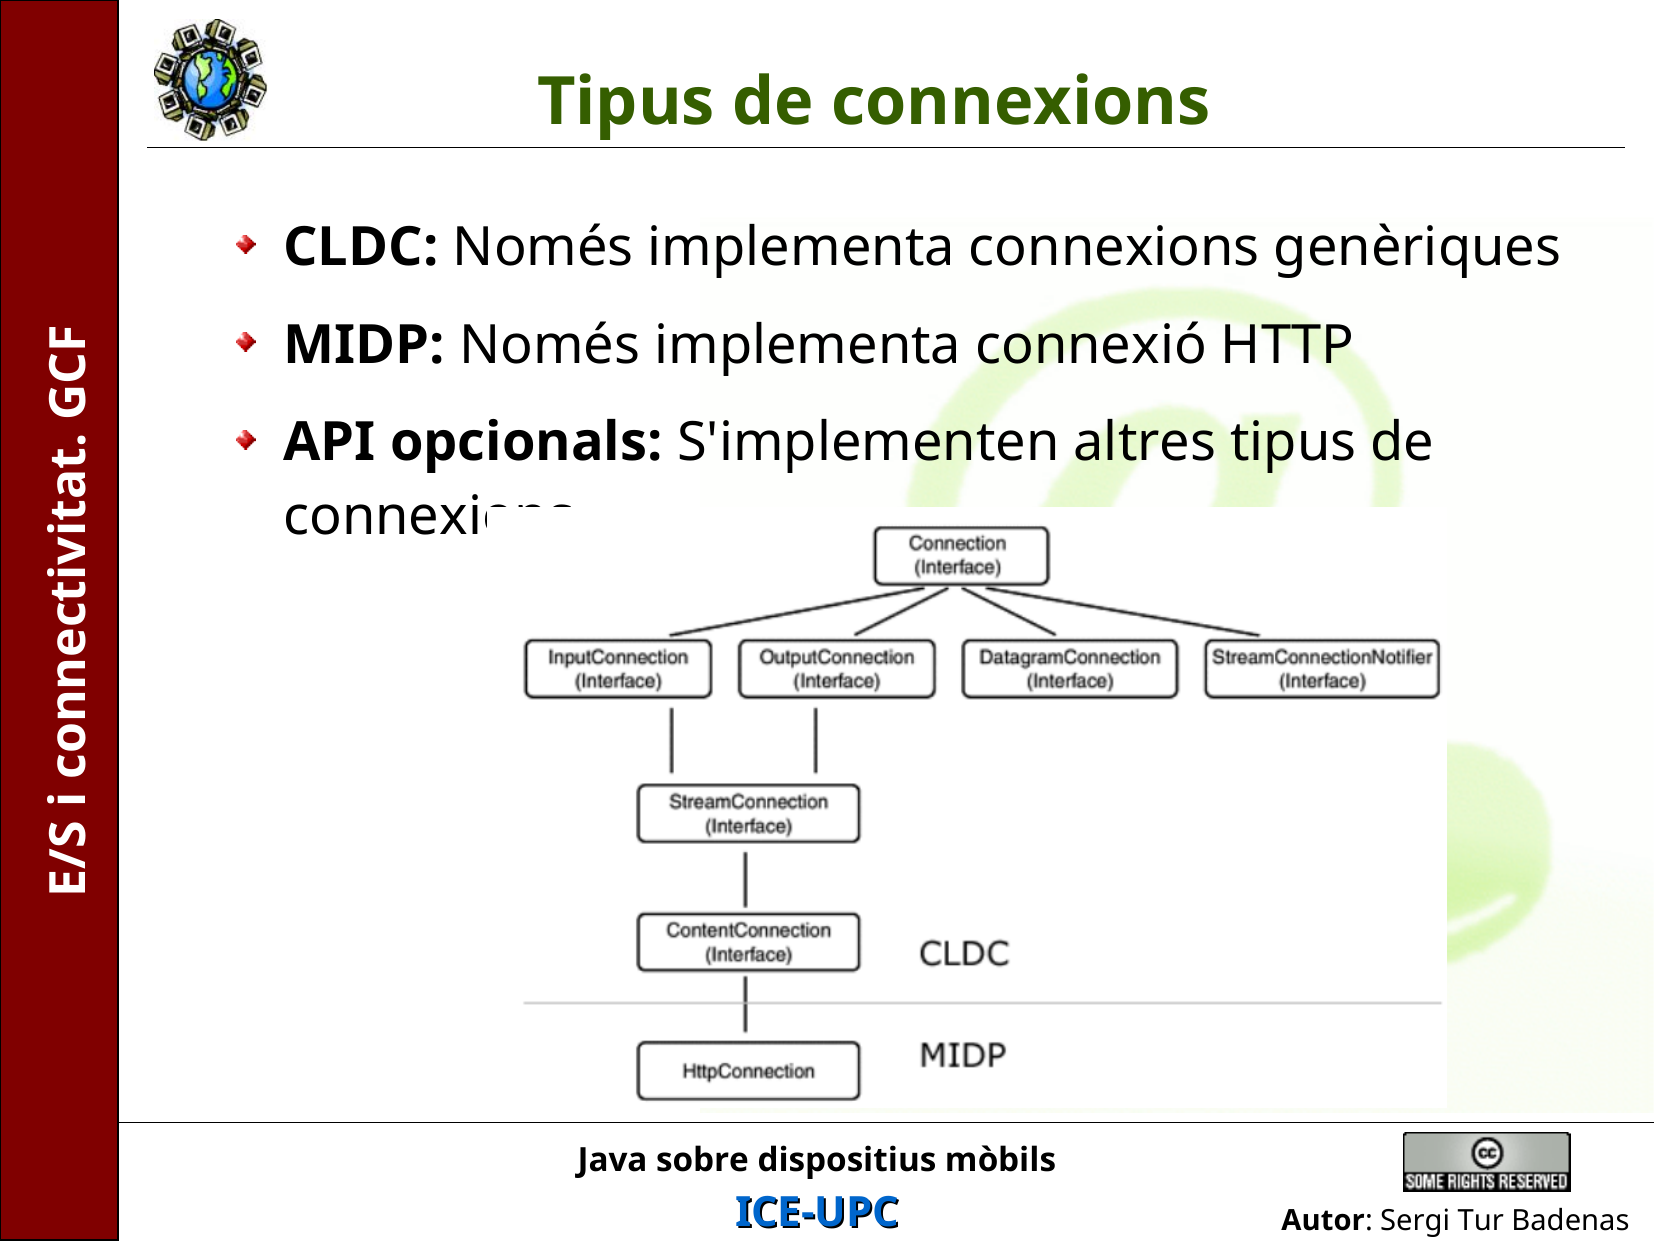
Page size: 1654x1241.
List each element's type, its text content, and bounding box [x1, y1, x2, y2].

picture [487, 217, 1654, 1113]
title Tipus de connexions [129, 49, 1619, 148]
picture [154, 19, 268, 49]
list CLDC: Només implementa connexions genèriques MIDP: Només implementa connexió HTTP API opcionals: S'implementen altres tipus de connexions [141, 207, 1630, 1043]
picture [1403, 1132, 1571, 1192]
